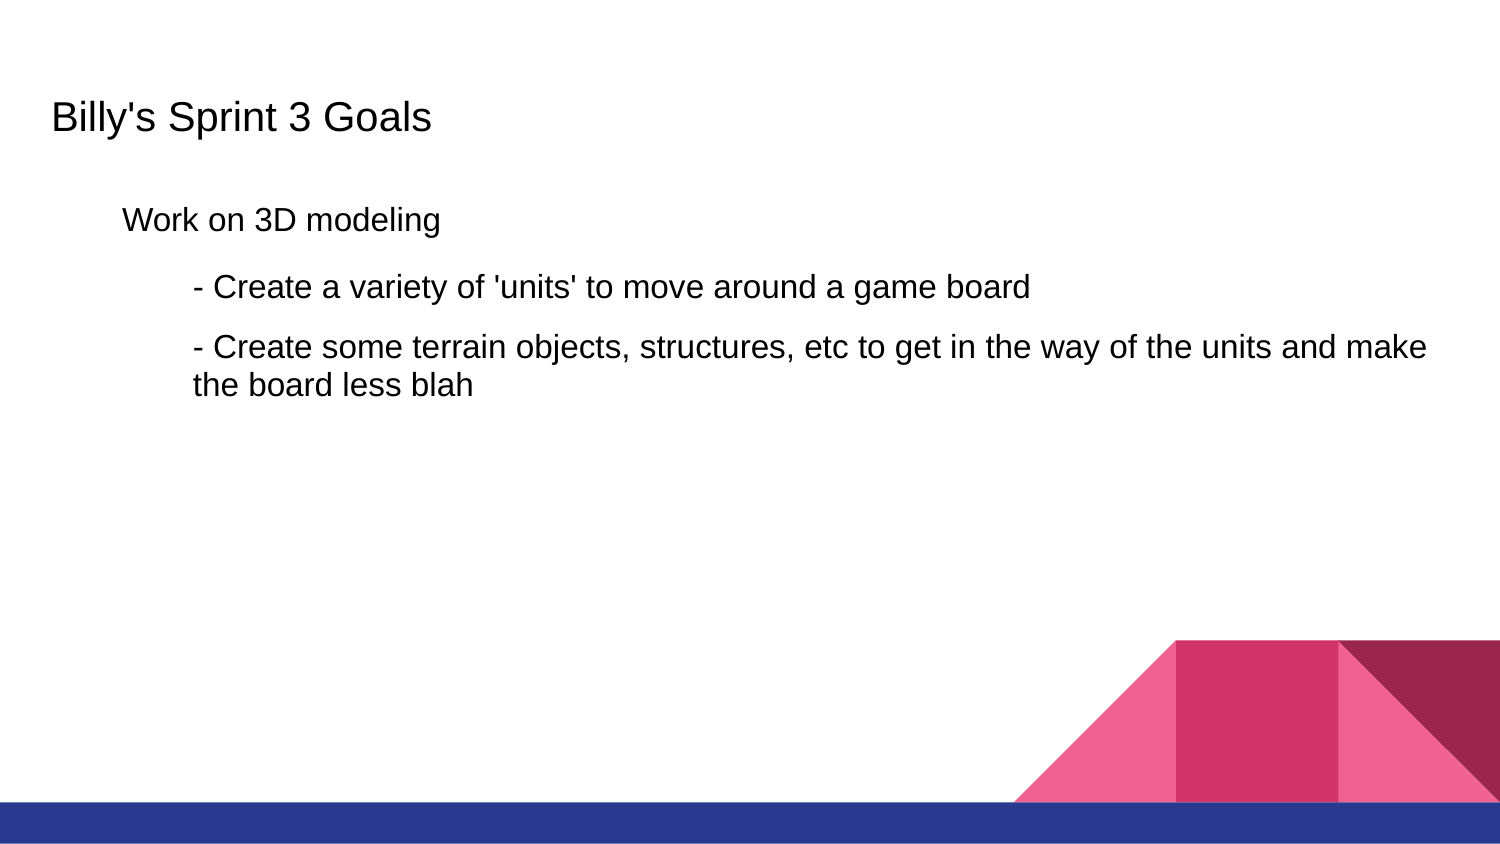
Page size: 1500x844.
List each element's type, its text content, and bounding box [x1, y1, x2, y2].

title Billy's Sprint 3 Goals [51, 67, 1449, 167]
list Work on 3D modeling - Create a variety of 'units' to move around a game board - Create some terrain objects, structures, etc to get in the way of the units and make the board less blah [51, 201, 1449, 750]
